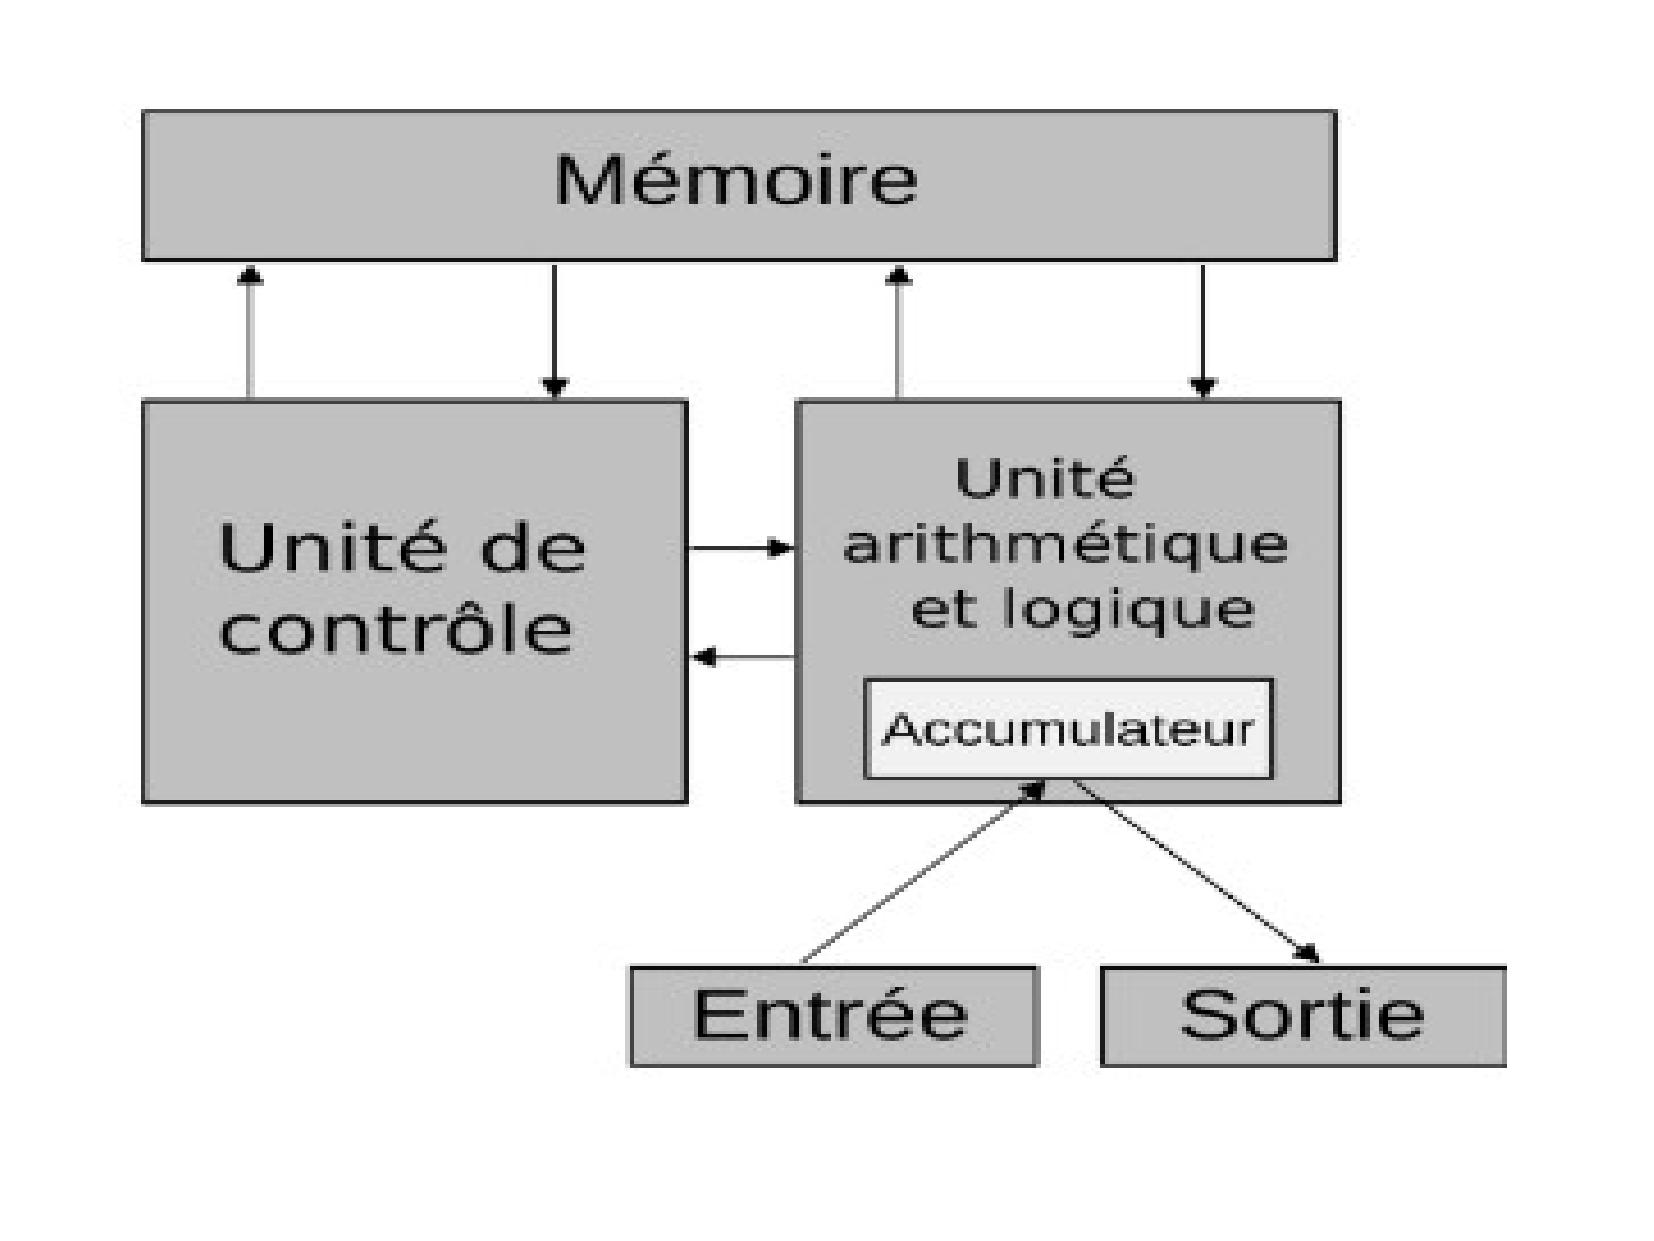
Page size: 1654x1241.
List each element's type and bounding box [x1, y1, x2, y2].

picture [82, 49, 1571, 1109]
